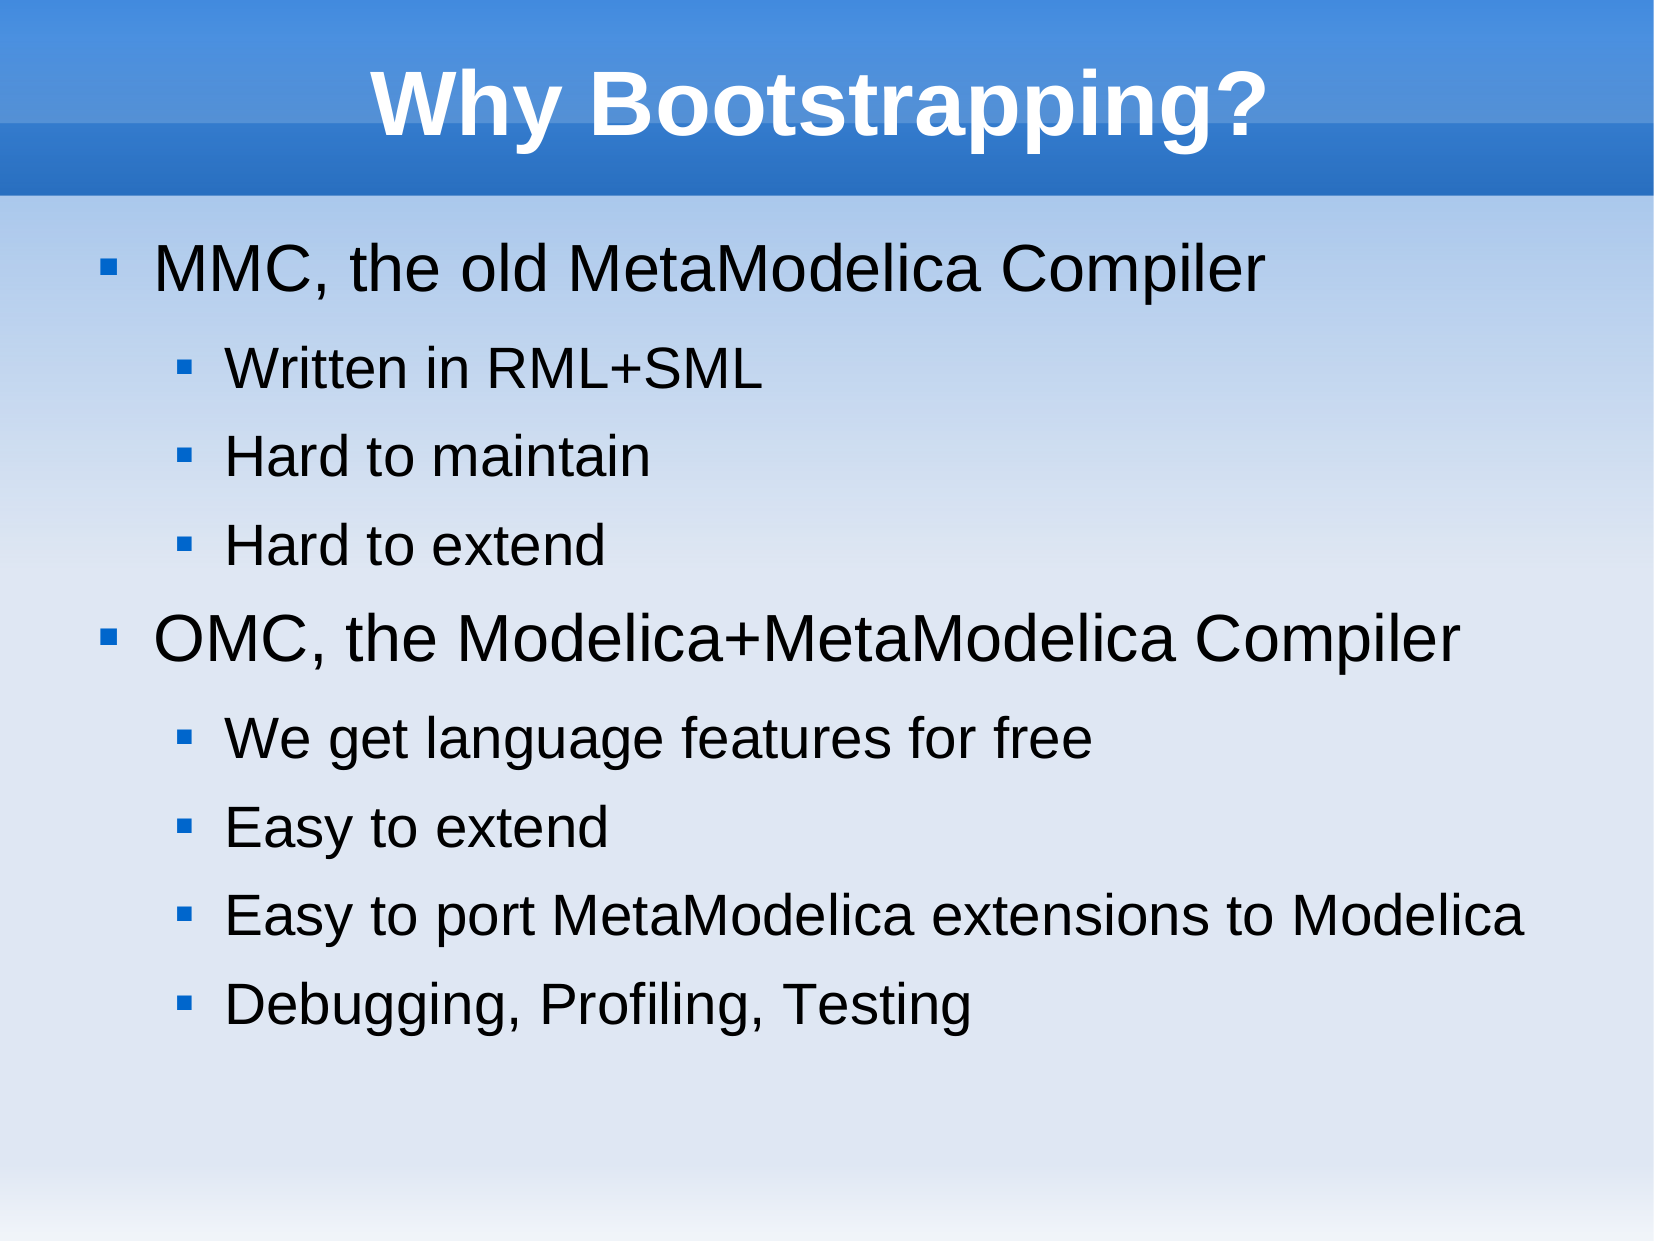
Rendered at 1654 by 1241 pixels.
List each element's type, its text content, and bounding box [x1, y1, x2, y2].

title Why Bootstrapping? [76, 7, 1565, 200]
list MMC, the old MetaModelica Compiler Written in RML+SML Hard to maintain Hard to extend OMC, the Modelica+MetaModelica Compiler We get language features for free Easy to extend Easy to port MetaModelica extensions to Modelica Debugging, Profiling, Testing [82, 231, 1571, 1037]
picture [0, 0, 1654, 1241]
